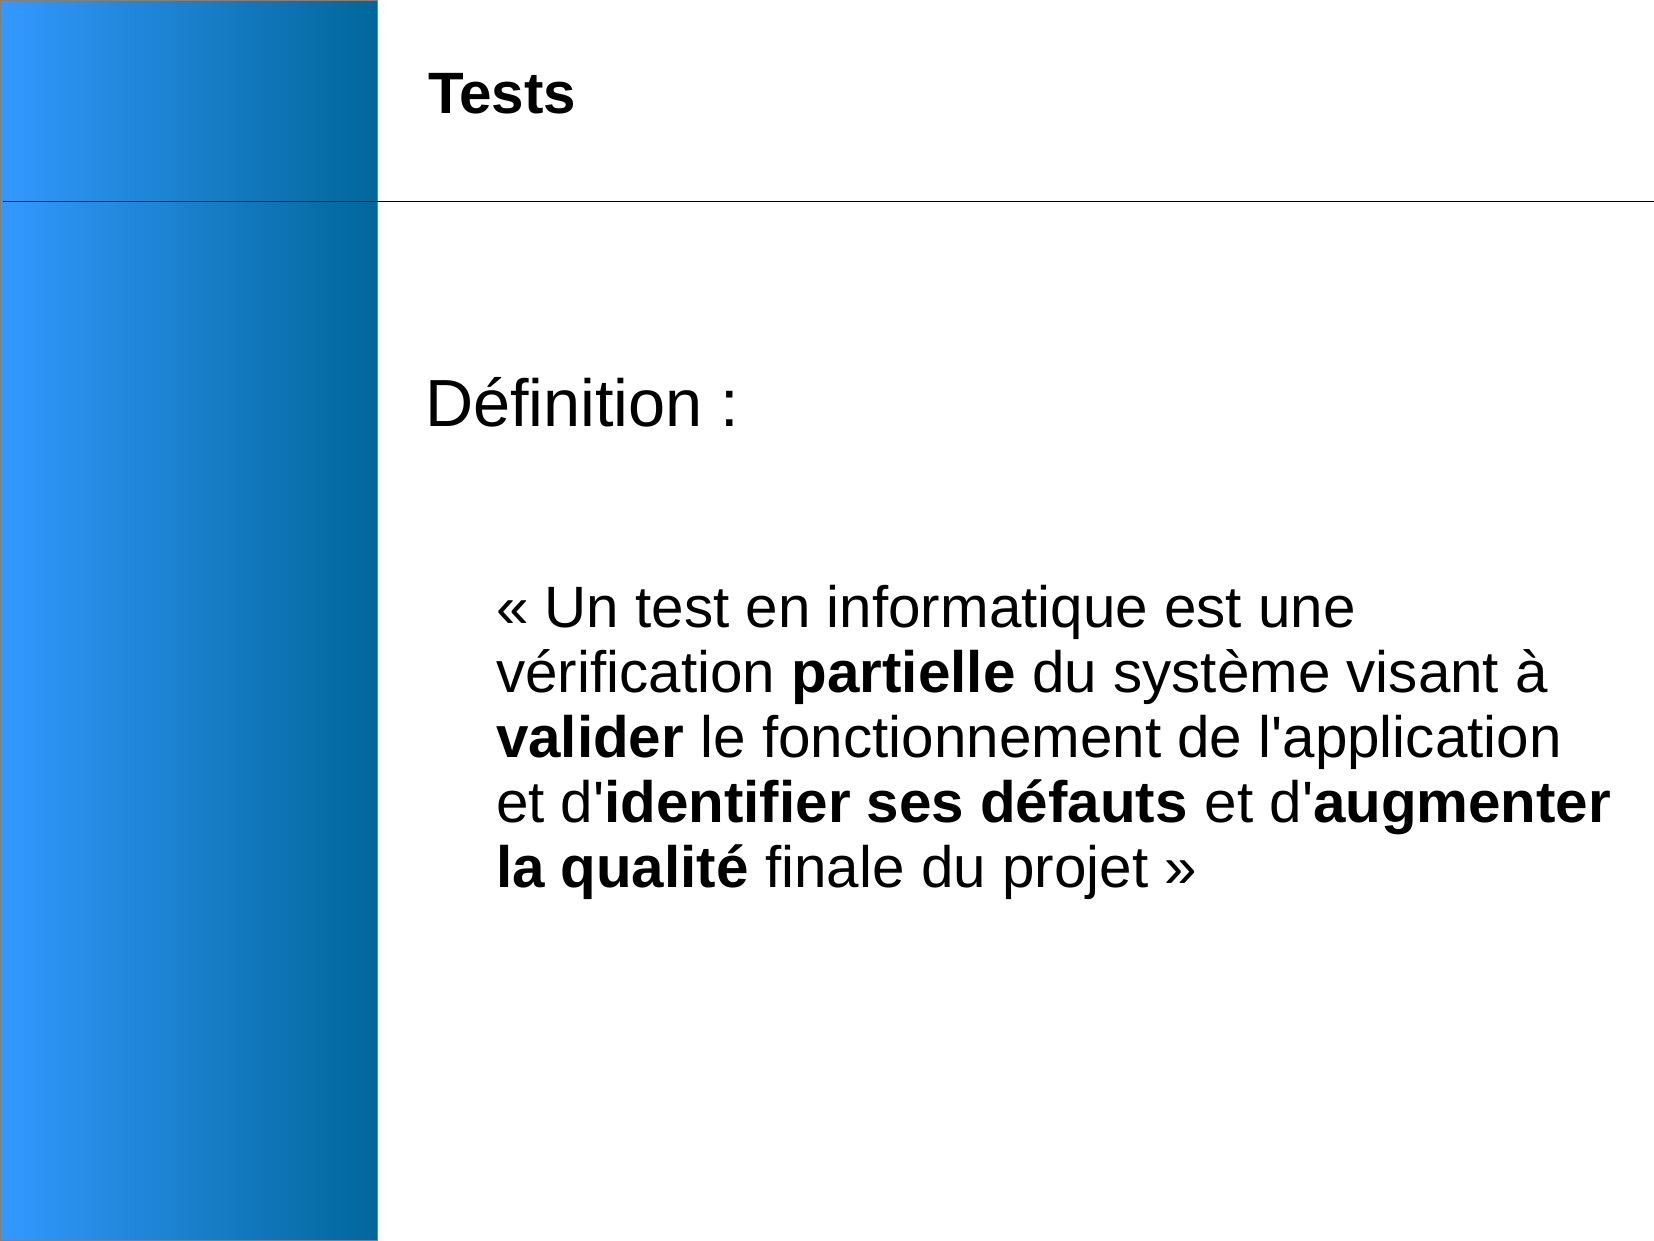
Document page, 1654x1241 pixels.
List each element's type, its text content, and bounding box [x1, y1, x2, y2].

list Définition : « Un test en informatique est une vérification partielle du système visant à valider le fonctionnement de l'application et d'identifier ses défauts et d'augmenter la qualité finale du projet » [378, 366, 1619, 906]
text_box [0, 0, 378, 1241]
text_box Tests [413, 53, 1371, 201]
